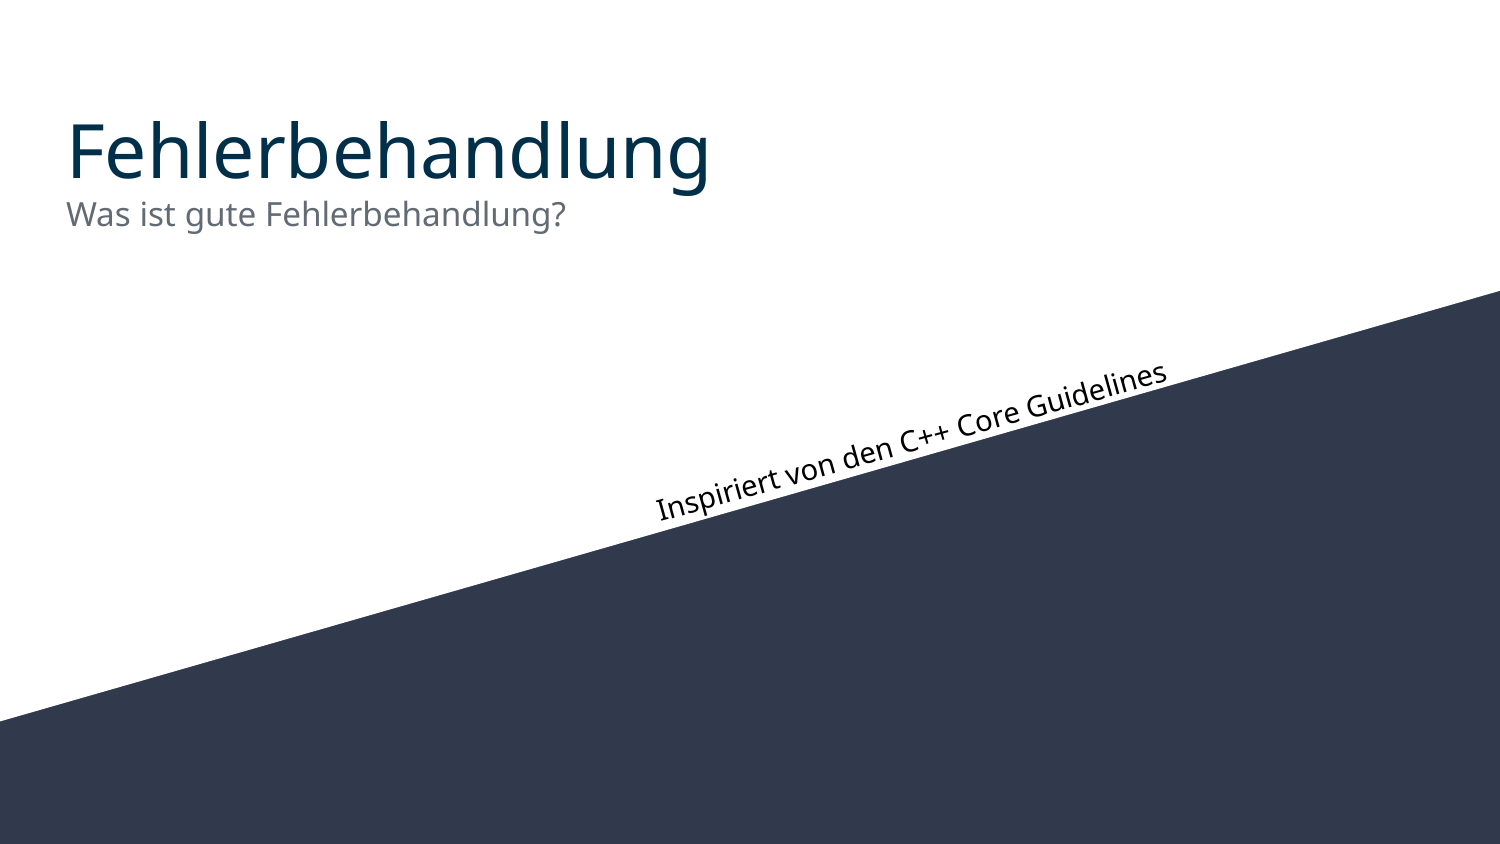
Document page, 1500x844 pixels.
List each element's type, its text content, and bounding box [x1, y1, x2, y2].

subtitle Was ist gute Fehlerbehandlung? [51, 177, 748, 299]
title Fehlerbehandlung [51, 88, 1449, 299]
text_box Inspiriert von den C++ Core Guidelines [634, 316, 1253, 558]
